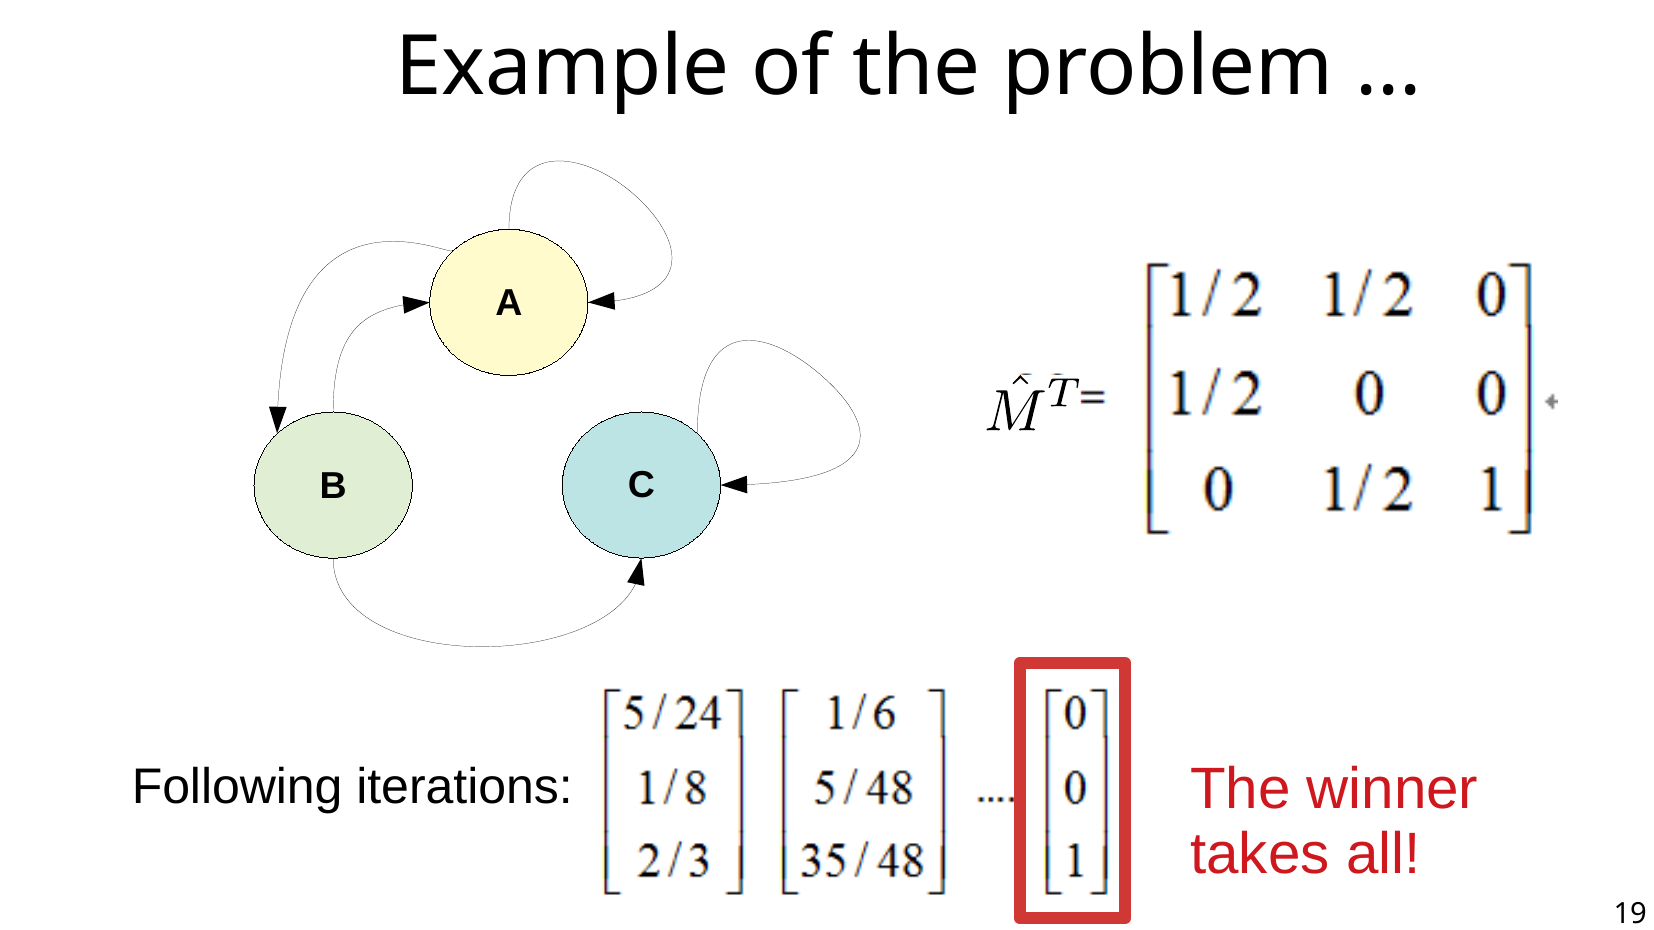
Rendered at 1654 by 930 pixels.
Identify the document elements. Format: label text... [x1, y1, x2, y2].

picture [570, 660, 1014, 917]
text_box The winner takes all! [1175, 748, 1572, 894]
picture [1009, 250, 1558, 556]
title Example of the problem ... [345, 1, 1441, 120]
text_box [984, 375, 1081, 431]
text_box B [253, 411, 413, 559]
text_box A [429, 229, 588, 376]
text_box C [562, 411, 721, 559]
picture [1026, 669, 1110, 912]
text_box Following iterations: [117, 745, 823, 821]
